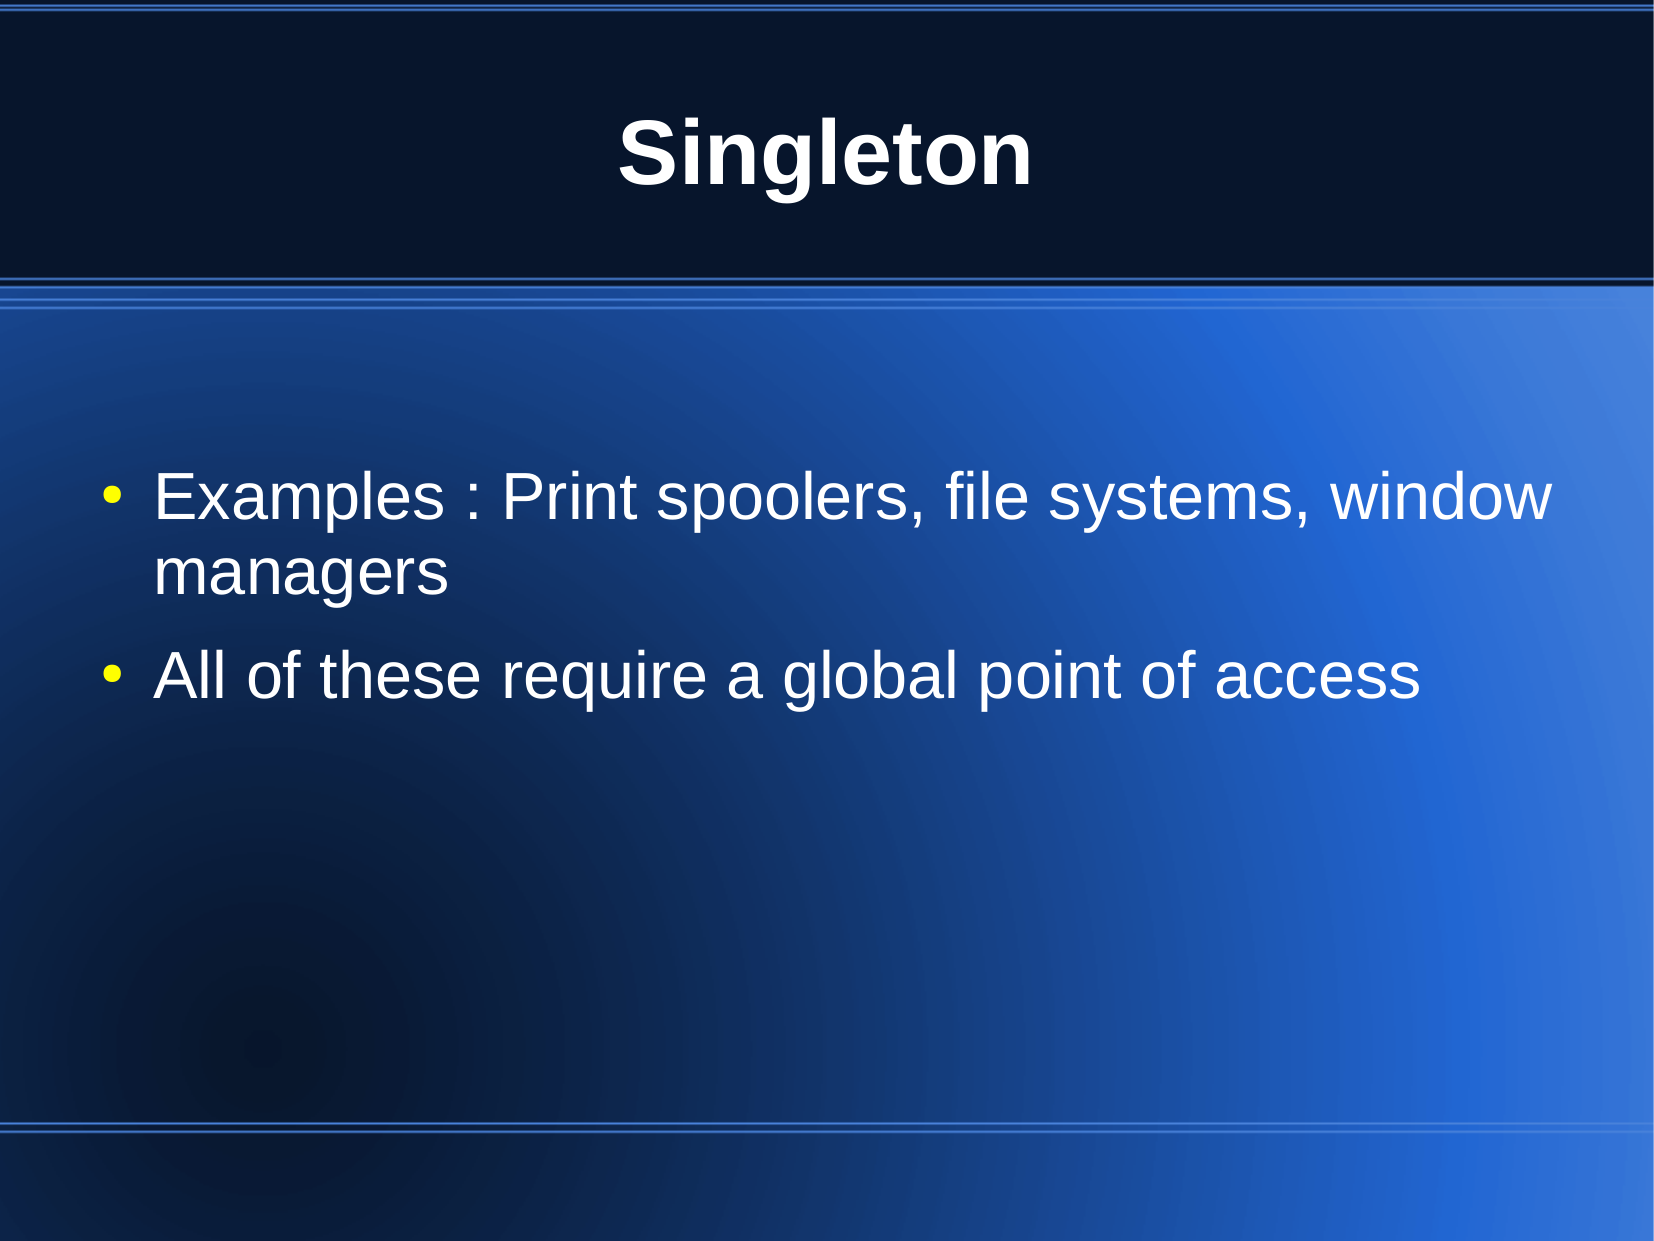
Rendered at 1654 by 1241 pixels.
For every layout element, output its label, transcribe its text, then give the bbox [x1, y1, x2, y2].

picture [0, 0, 1654, 1241]
list Examples : Print spoolers, file systems, window managers All of these require a global point of access [82, 355, 1571, 1058]
title Singleton [82, 49, 1571, 257]
